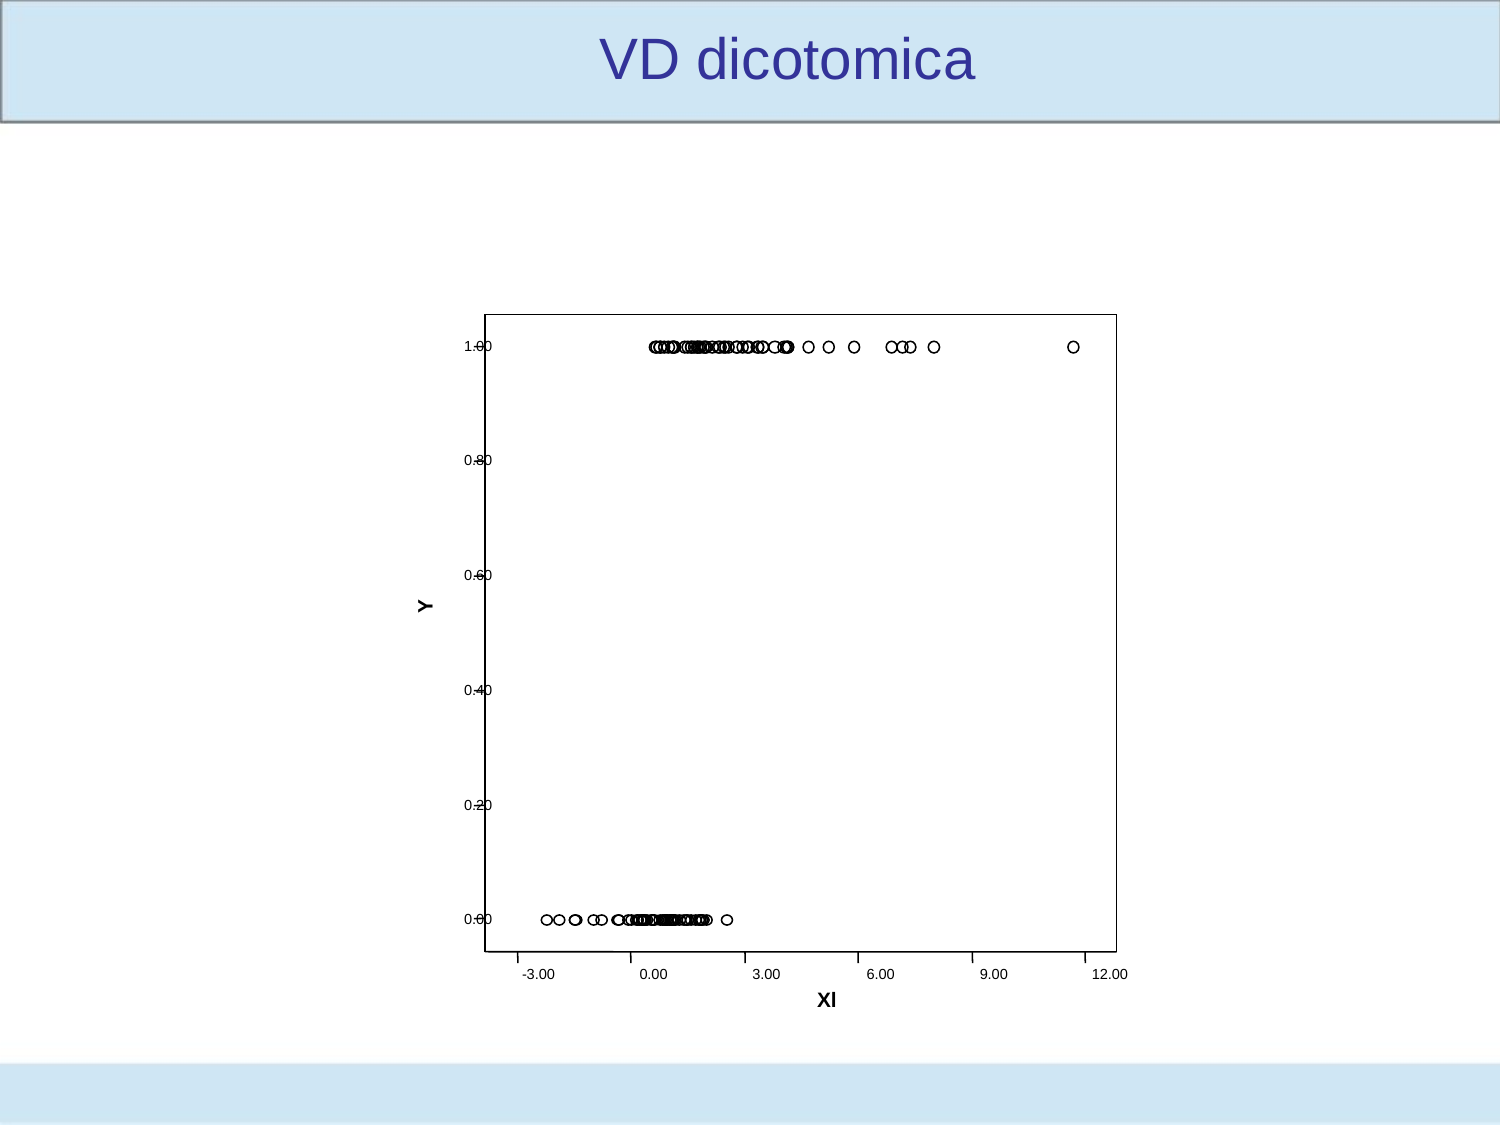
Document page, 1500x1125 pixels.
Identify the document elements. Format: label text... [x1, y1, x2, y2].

text_box 0.00 [604, 964, 668, 983]
text_box 6.00 [831, 964, 895, 983]
text_box Y [411, 599, 437, 650]
text_box -3.00 [486, 964, 555, 983]
text_box 9.00 [944, 964, 1008, 983]
text_box 0.80 [428, 451, 493, 469]
text_box 12.00 [1056, 964, 1128, 983]
text_box 1.00 [428, 336, 493, 355]
title VD dicotomica [113, 0, 1463, 158]
text_box 0.60 [428, 565, 493, 584]
text_box 0.40 [428, 680, 493, 699]
text_box 0.20 [428, 795, 493, 813]
picture [0, 0, 1500, 1125]
text_box 0.00 [428, 910, 493, 928]
text_box [395, 296, 1133, 1035]
text_box Xl [781, 986, 837, 1012]
text_box 3.00 [716, 964, 781, 983]
